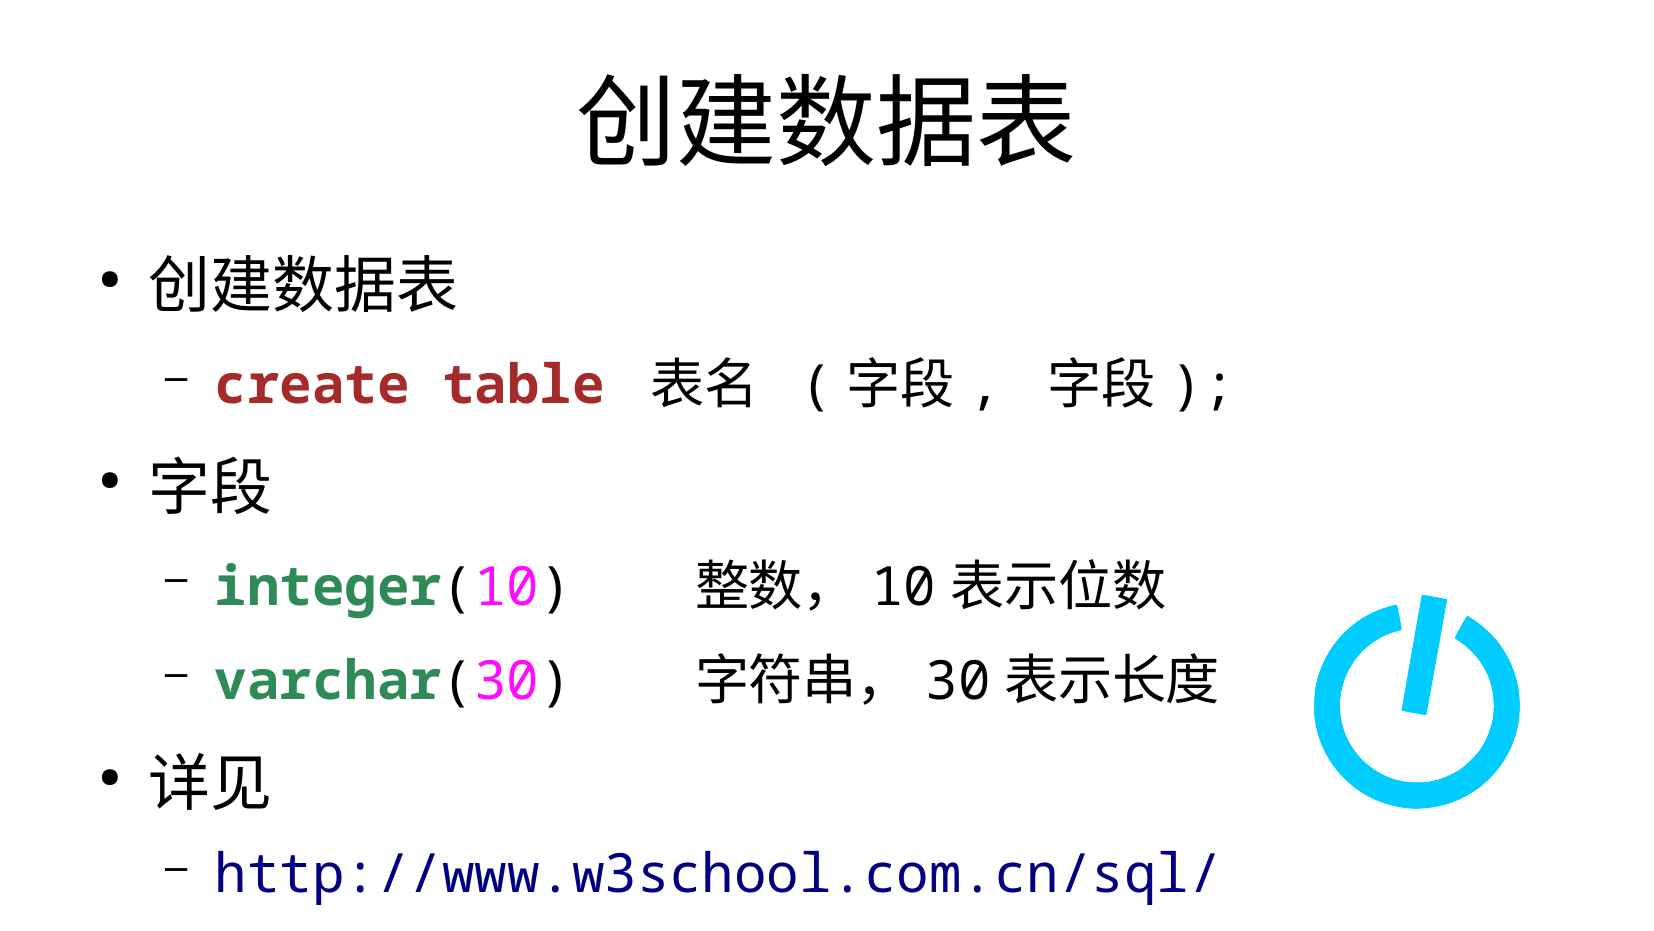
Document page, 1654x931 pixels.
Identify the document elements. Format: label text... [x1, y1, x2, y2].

list 创建数据表 create table 表名 (字段, 字段); 字段 integer(10) 整数，10表示位数 varchar(30) 字符串，30表示长度 详见 http://www.w3school.com.cn/sql/ [82, 217, 1571, 910]
title 创建数据表 [82, 37, 1571, 193]
